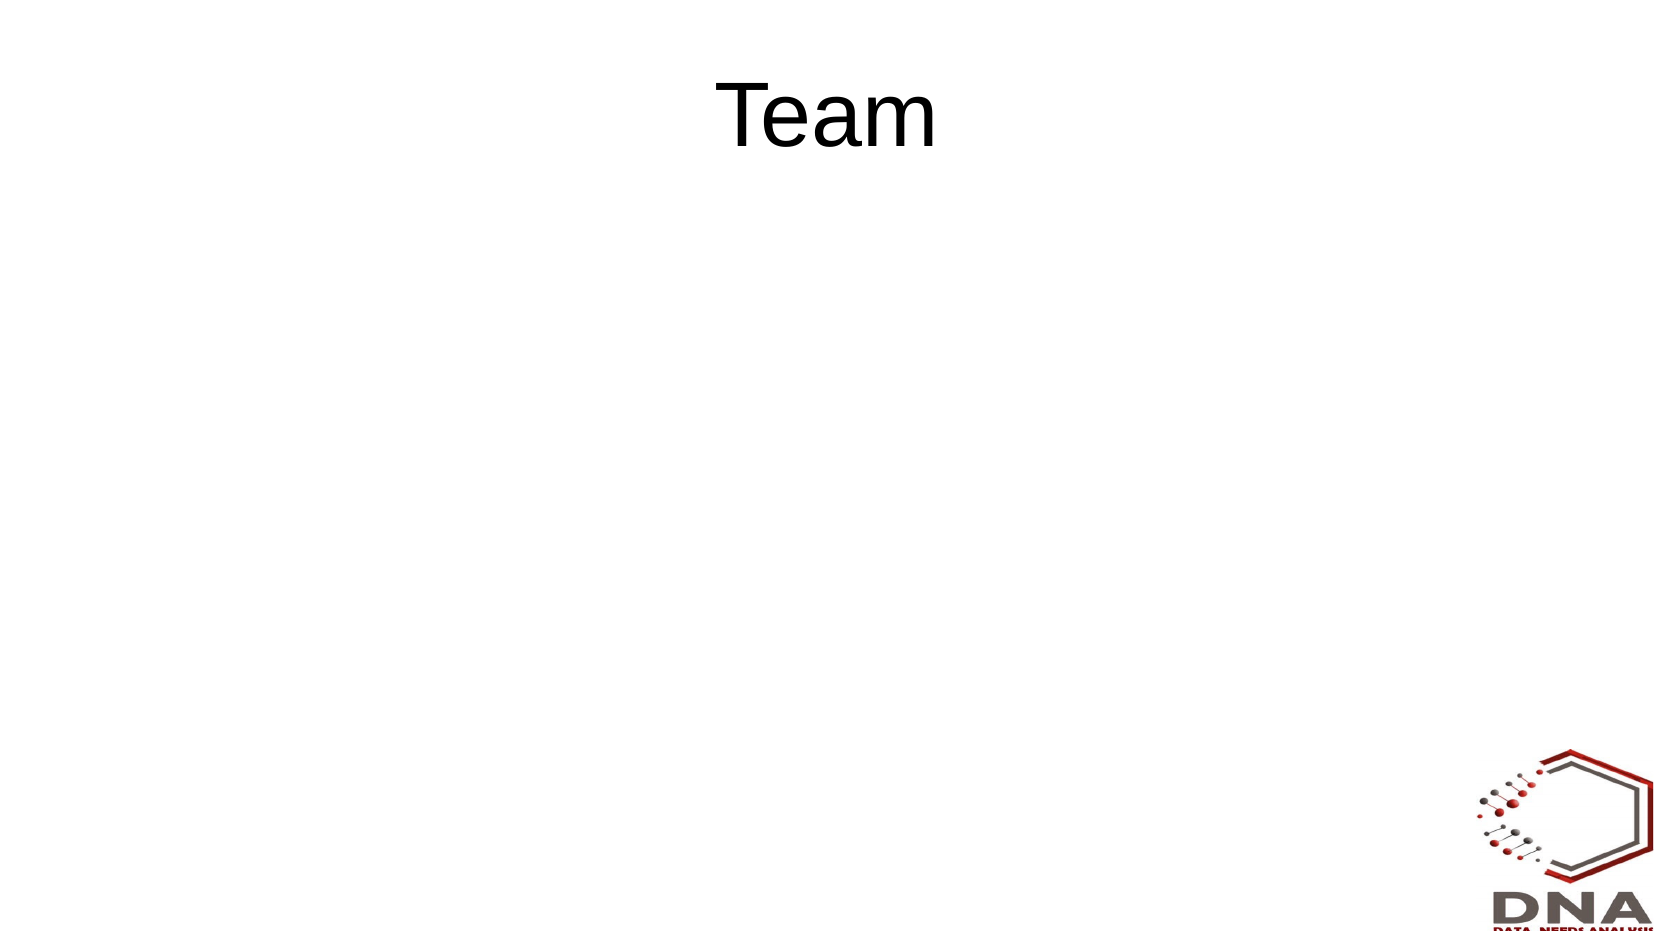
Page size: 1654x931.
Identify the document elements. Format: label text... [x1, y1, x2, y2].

title Team [82, 37, 1571, 193]
picture [1476, 749, 1654, 931]
